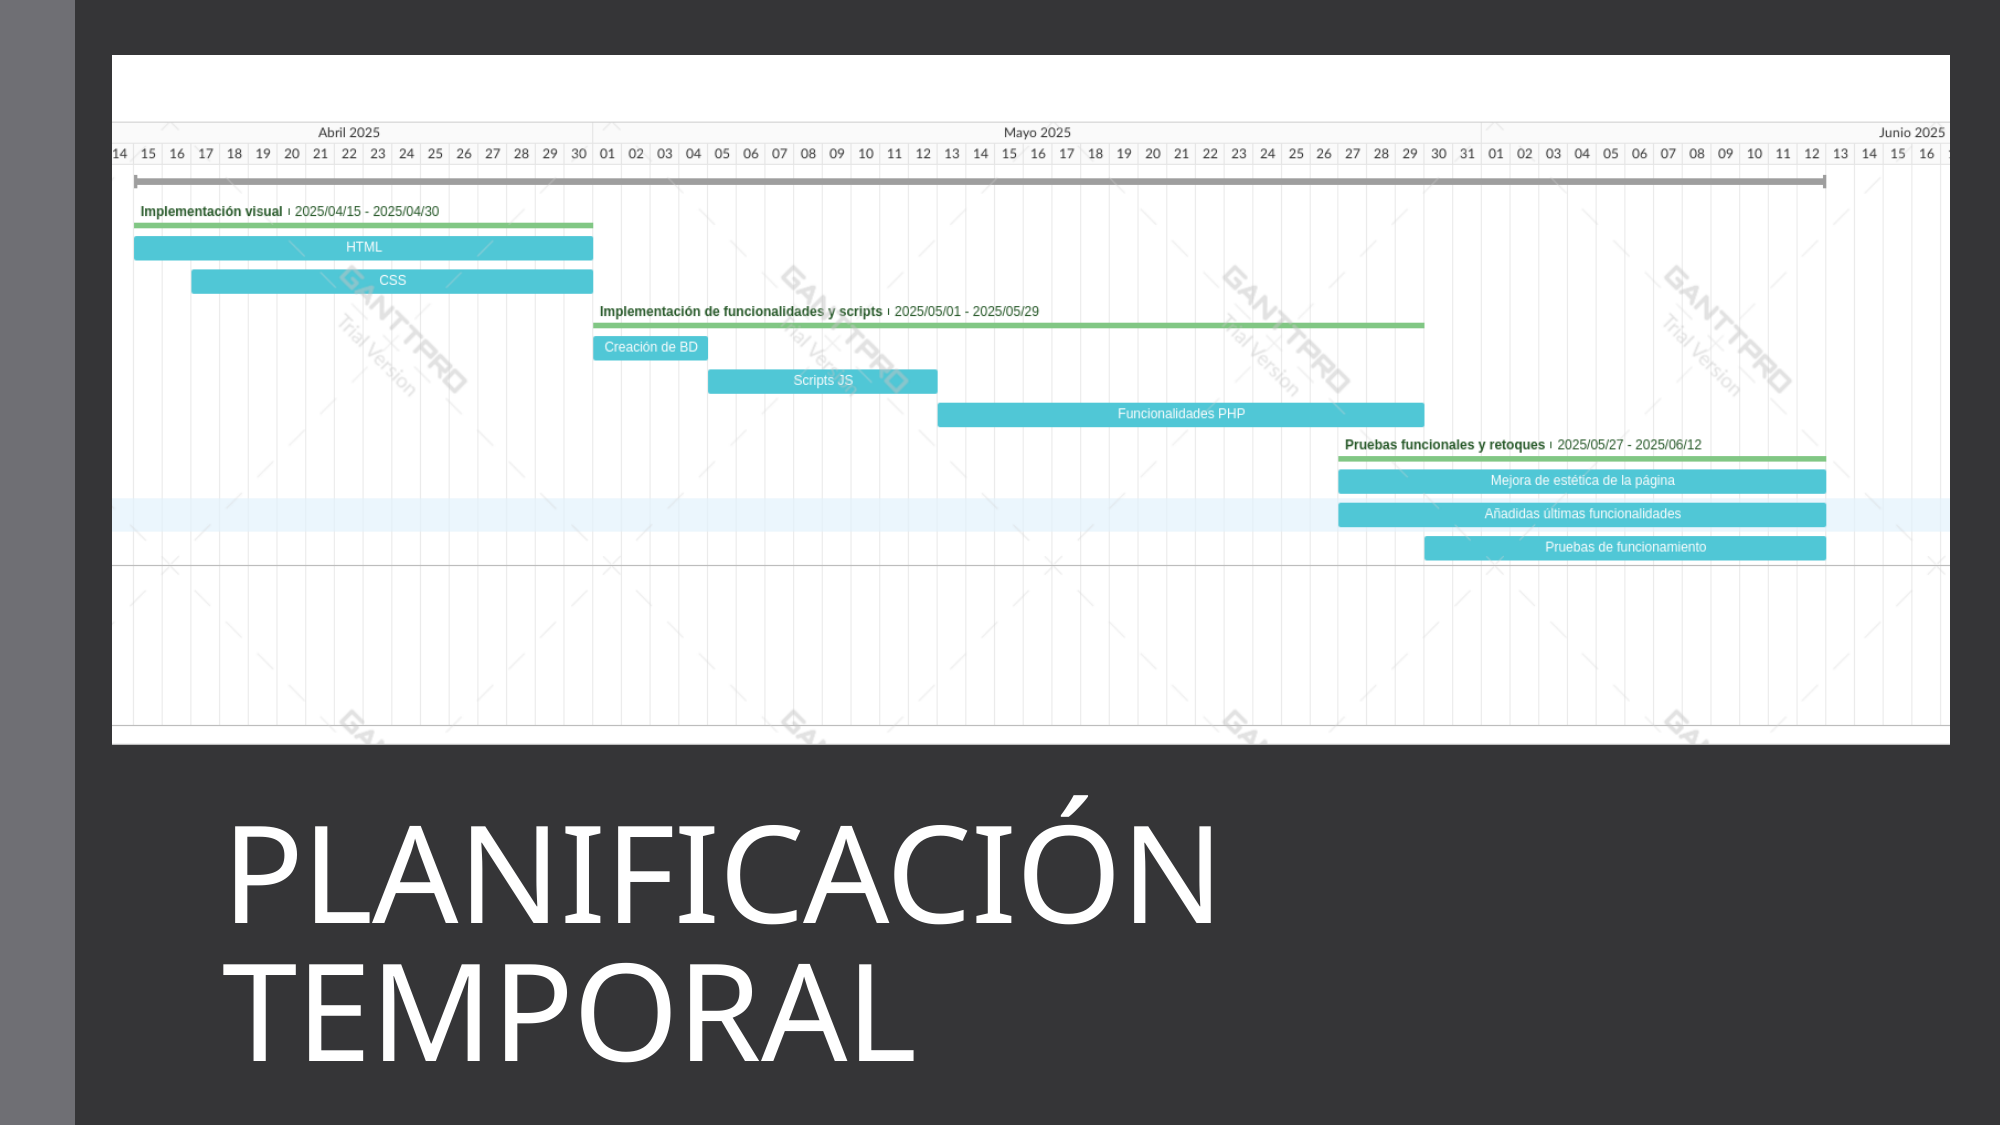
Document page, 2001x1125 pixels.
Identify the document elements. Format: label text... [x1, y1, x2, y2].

title PLANIFICACIÓN TEMPORAL [206, 761, 1390, 1097]
picture [112, 55, 1950, 745]
